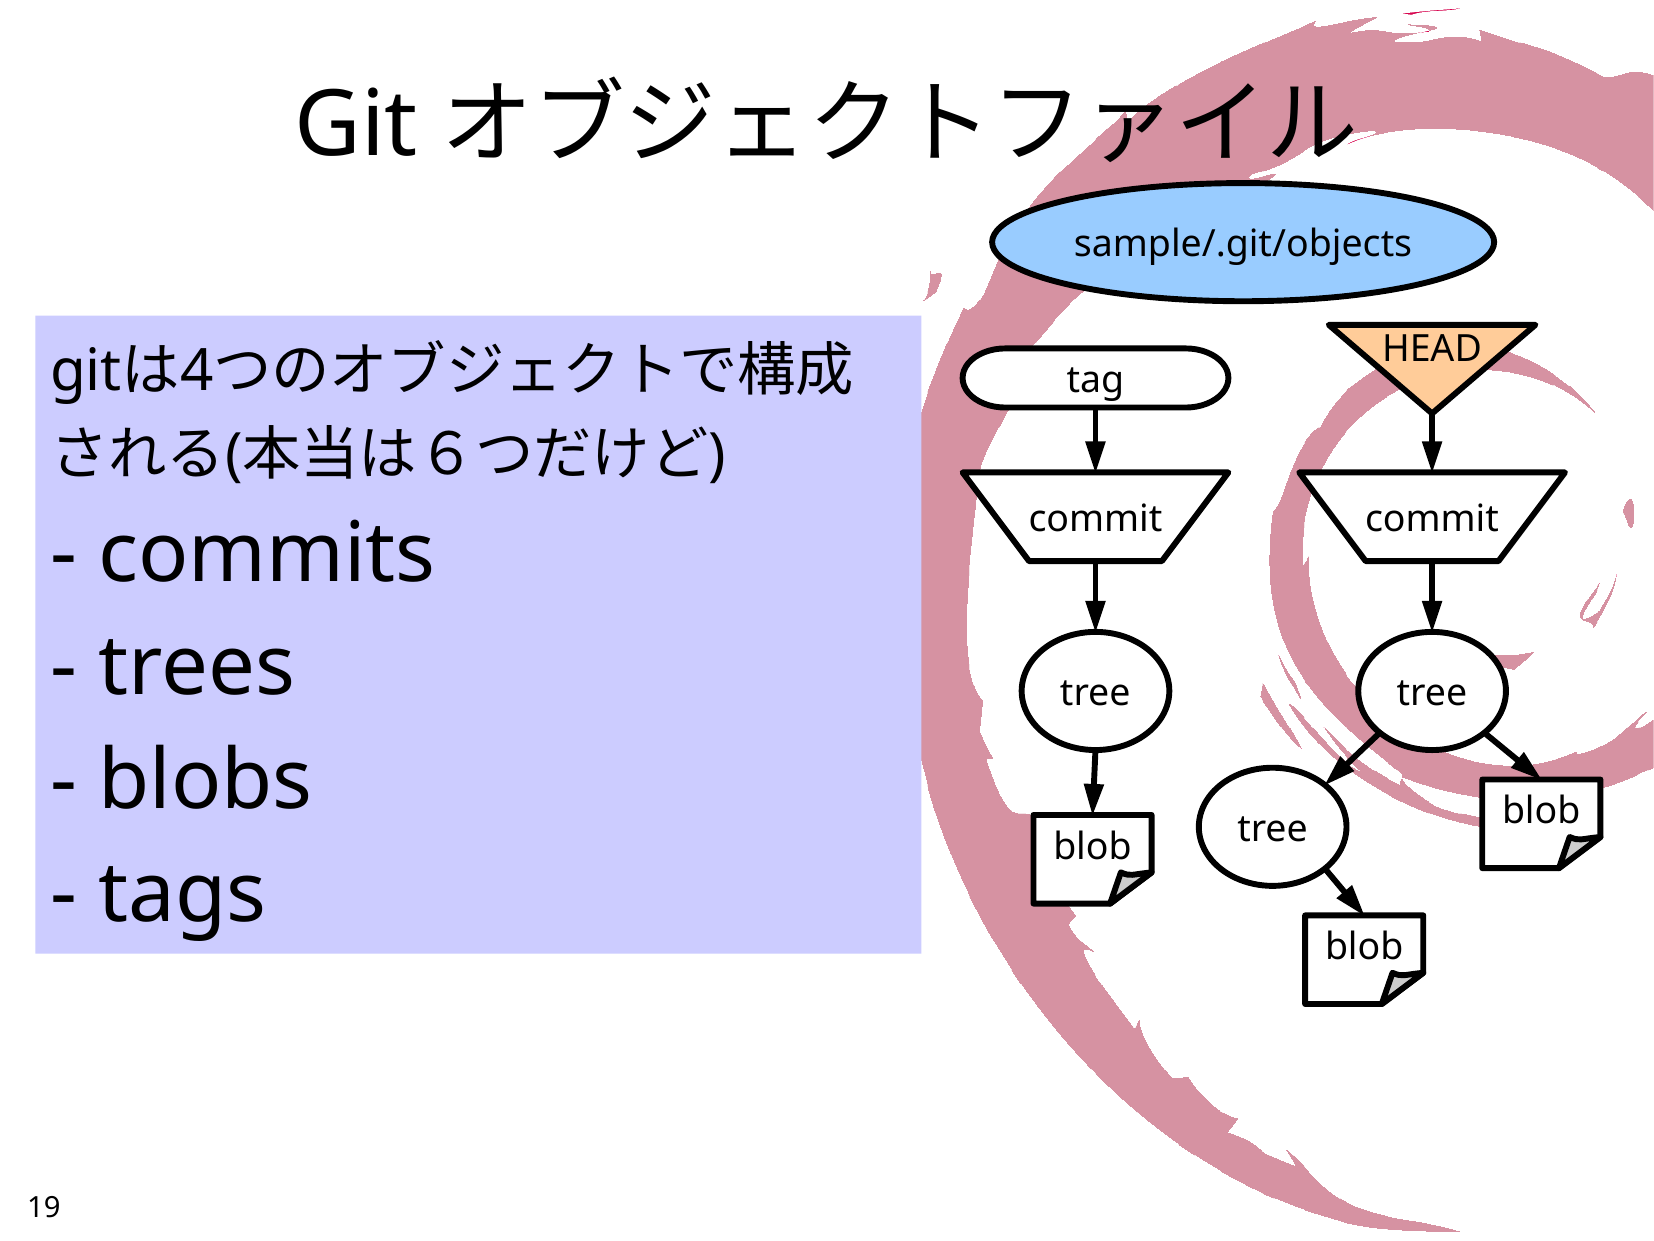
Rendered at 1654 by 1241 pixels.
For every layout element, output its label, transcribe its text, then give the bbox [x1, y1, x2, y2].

text_box tree [1021, 631, 1170, 751]
text_box tree [1198, 767, 1347, 886]
text_box gitは4つのオブジェクトで構成される(本当は６つだけど) - commits - trees - blobs - tags [35, 315, 922, 910]
picture [886, 0, 1654, 1241]
text_box blob [1033, 814, 1152, 904]
text_box tree [1358, 631, 1506, 751]
text_box tag [962, 348, 1229, 408]
text_box commit [962, 472, 1229, 562]
text_box sample/.git/objects [992, 183, 1495, 302]
text_box blob [1305, 915, 1424, 1004]
title Git オブジェクトファイル [276, 49, 1378, 257]
text_box HEAD [1328, 324, 1536, 413]
text_box blob [1482, 779, 1601, 869]
text_box commit [1299, 472, 1566, 562]
